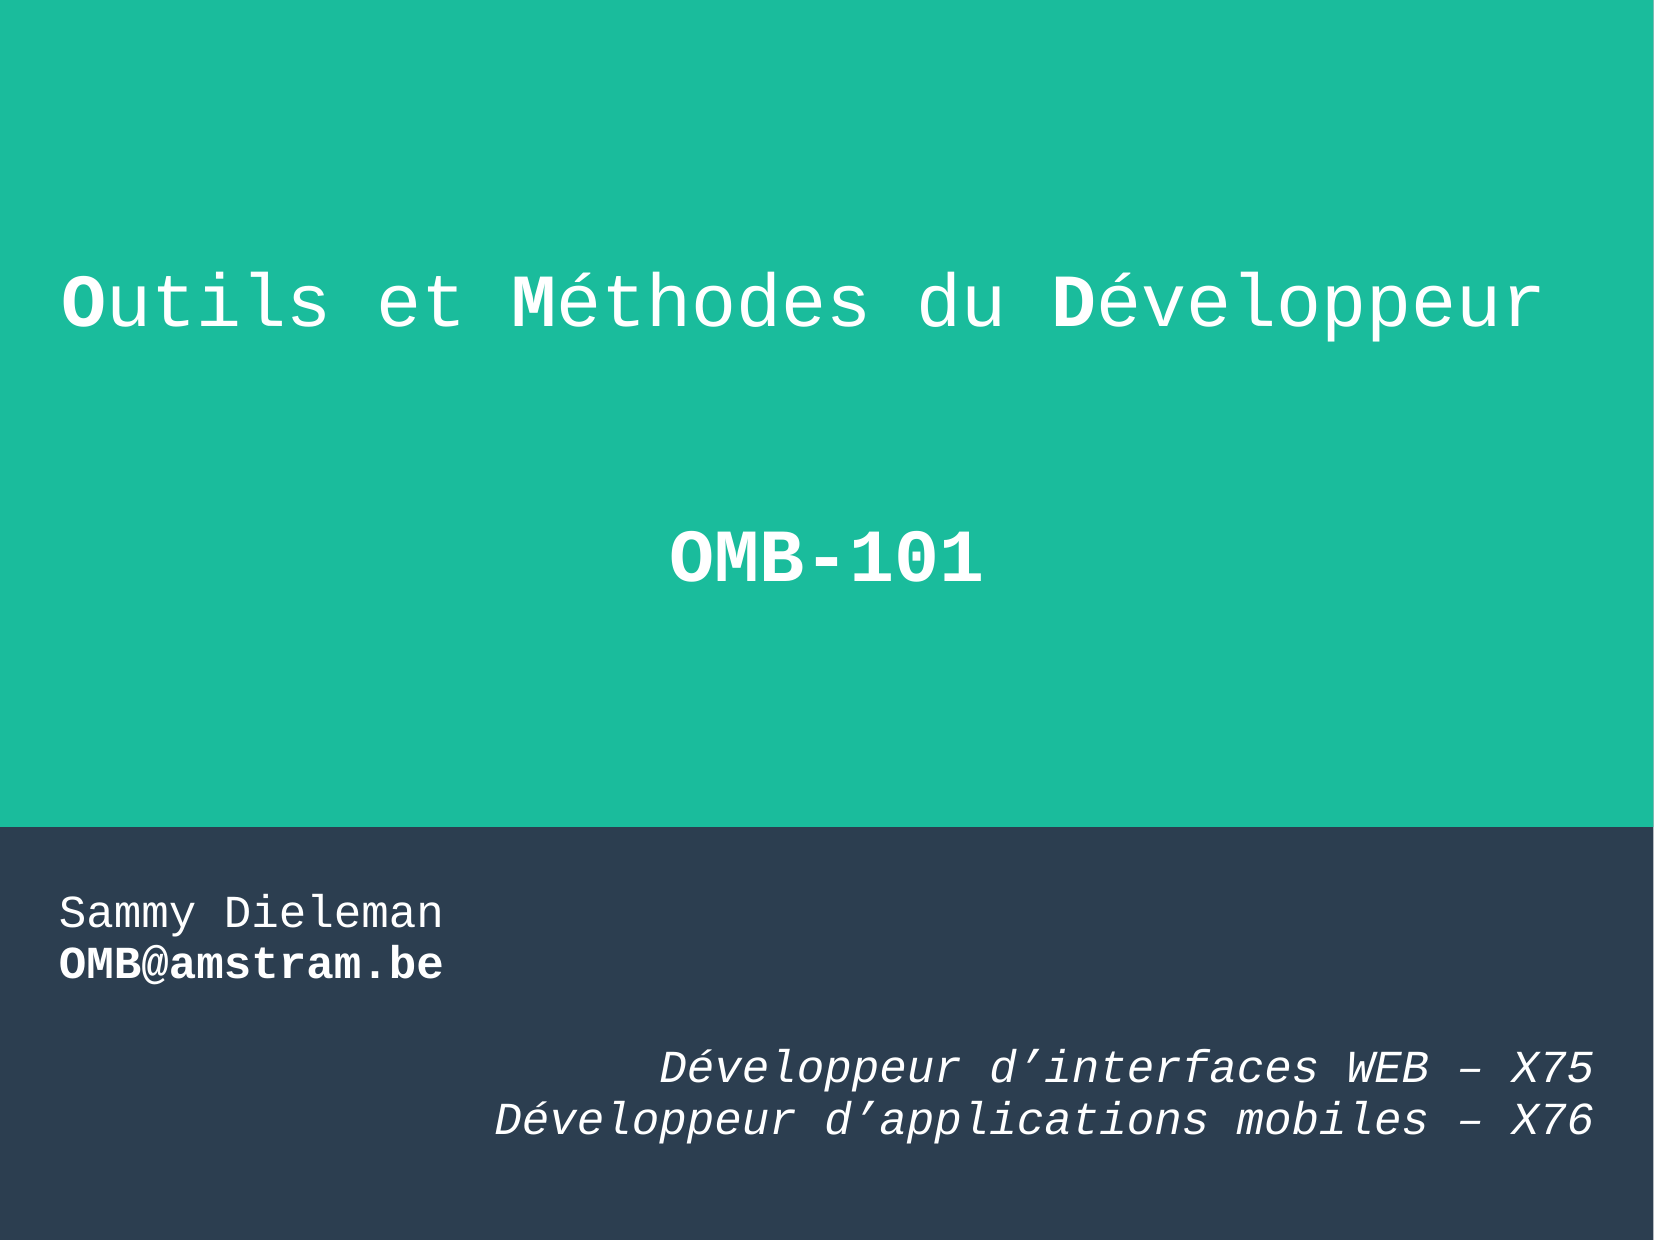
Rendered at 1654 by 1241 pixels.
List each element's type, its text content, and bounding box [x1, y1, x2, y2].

title Outils et Méthodes du Développeur OMB-101 [58, 0, 1595, 826]
subtitle Sammy Dieleman OMB@amstram.be Développeur d’interfaces WEB – X75 Développeur d’applications mobiles – X76 [58, 856, 1595, 1181]
